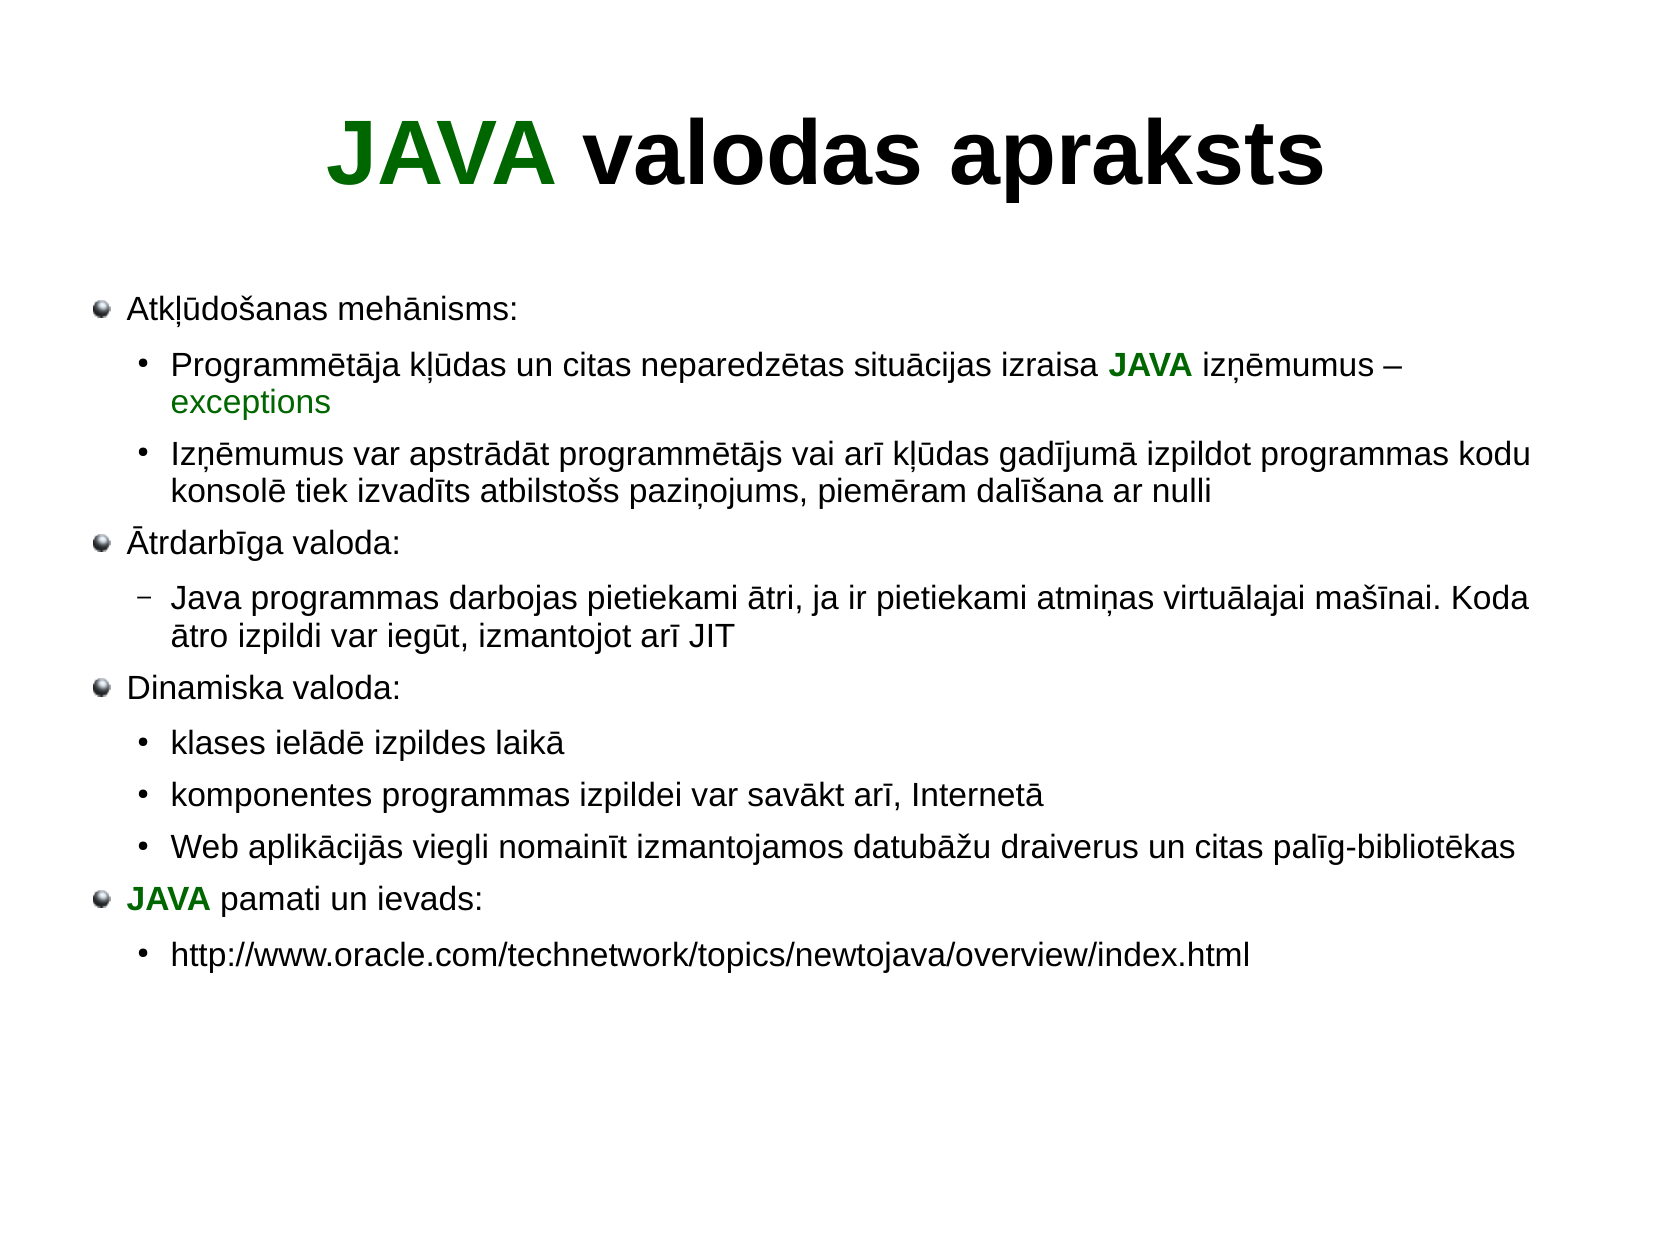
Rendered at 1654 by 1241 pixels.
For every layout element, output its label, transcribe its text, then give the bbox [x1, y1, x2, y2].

list Atkļūdošanas mehānisms: Programmētāja kļūdas un citas neparedzētas situācijas izraisa JAVA izņēmumus – exceptions Izņēmumus var apstrādāt programmētājs vai arī kļūdas gadījumā izpildot programmas kodu konsolē tiek izvadīts atbilstošs paziņojums, piemēram dalīšana ar nulli Ātrdarbīga valoda: Java programmas darbojas pietiekami ātri, ja ir pietiekami atmiņas virtuālajai mašīnai. Koda ātro izpildi var iegūt, izmantojot arī JIT Dinamiska valoda: klases ielādē izpildes laikā komponentes programmas izpildei var savākt arī, Internetā Web aplikācijās viegli nomainīt izmantojamos datubāžu draiverus un citas palīg-bibliotēkas JAVA pamati un ievads: http://www.oracle.com/technetwork/topics/newtojava/overview/index.html [82, 290, 1538, 1010]
title JAVA valodas apraksts [82, 49, 1571, 257]
